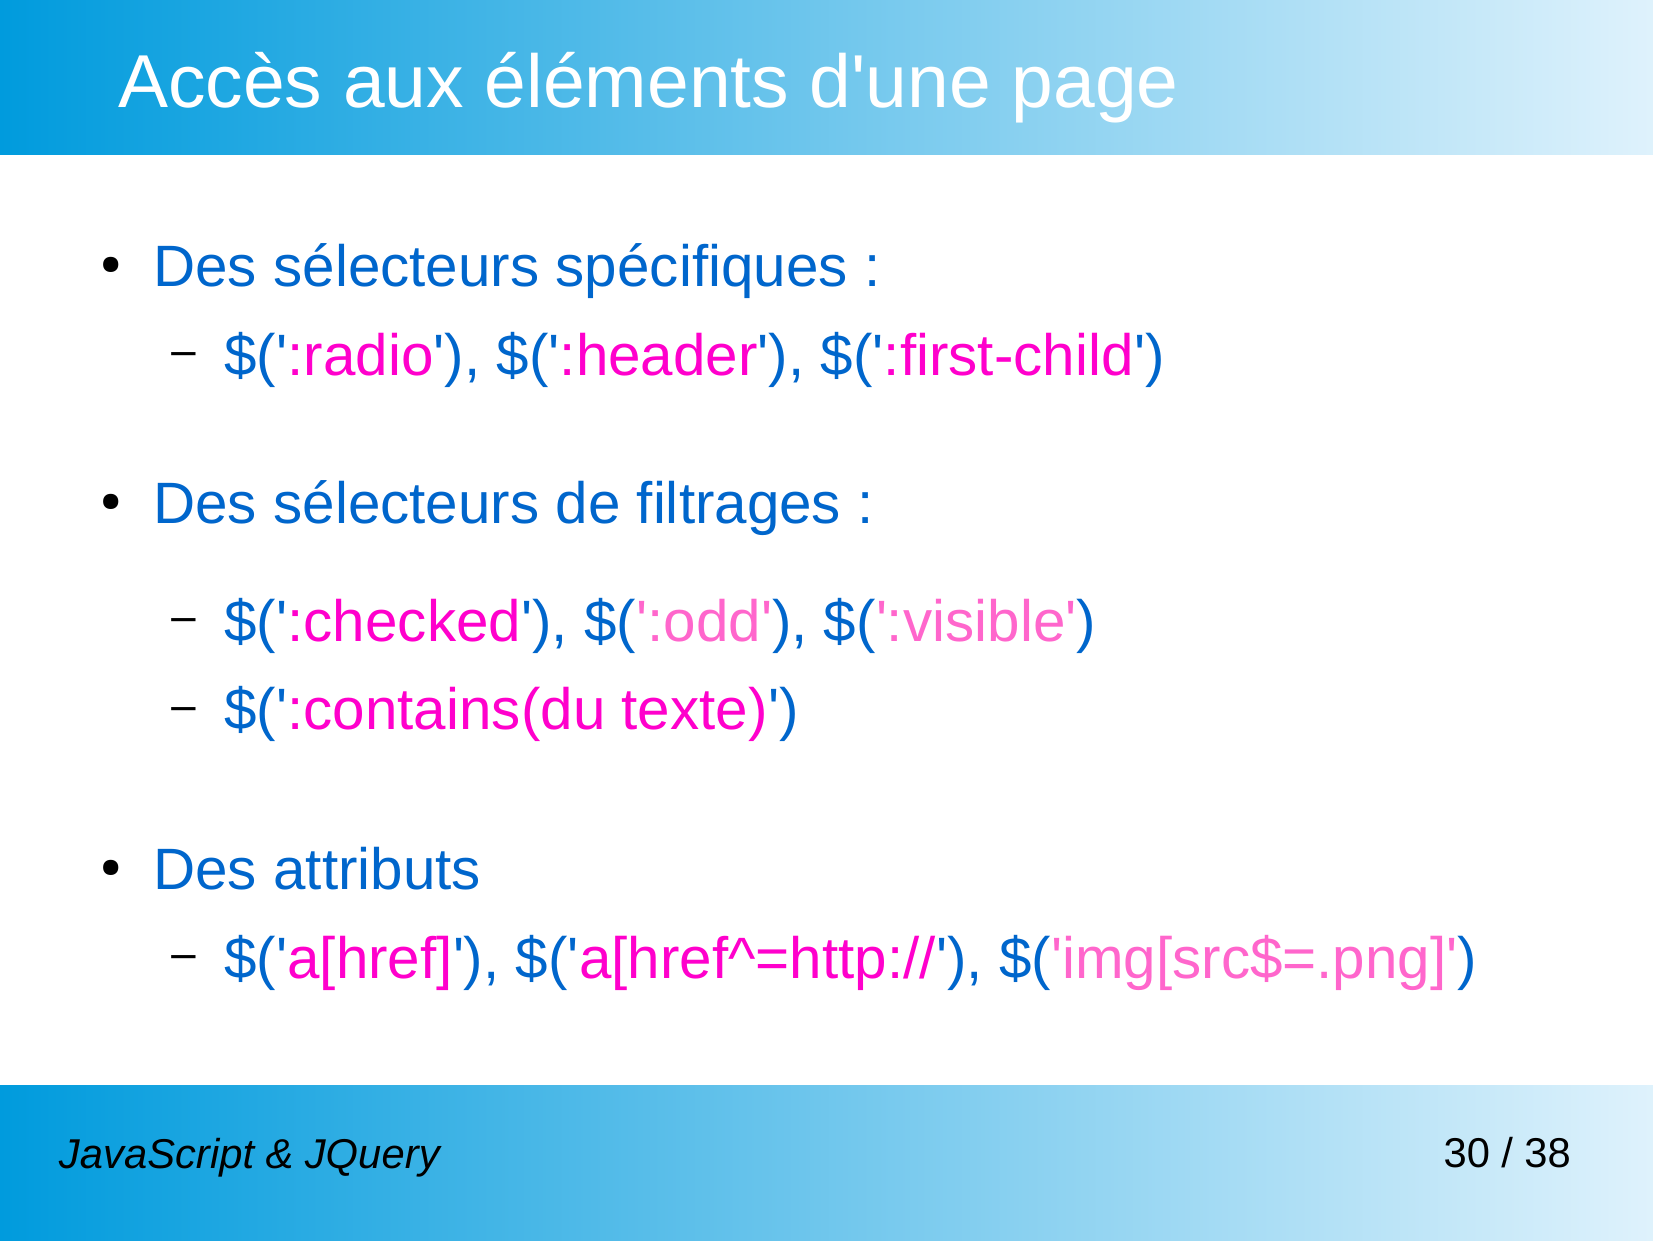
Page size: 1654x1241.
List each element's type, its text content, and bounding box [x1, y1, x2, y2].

title Accès aux éléments d'une page [47, 28, 1536, 134]
list Des sélecteurs spécifiques : $(':radio'), $(':header'), $(':first-child') Des sélecteurs de filtrages : $(':checked'), $(':odd'), $(':visible') $(':contains(du texte)') Des attributs $('a[href]'), $('a[href^=http://'), $('img[src$=.png]') [82, 234, 1571, 954]
